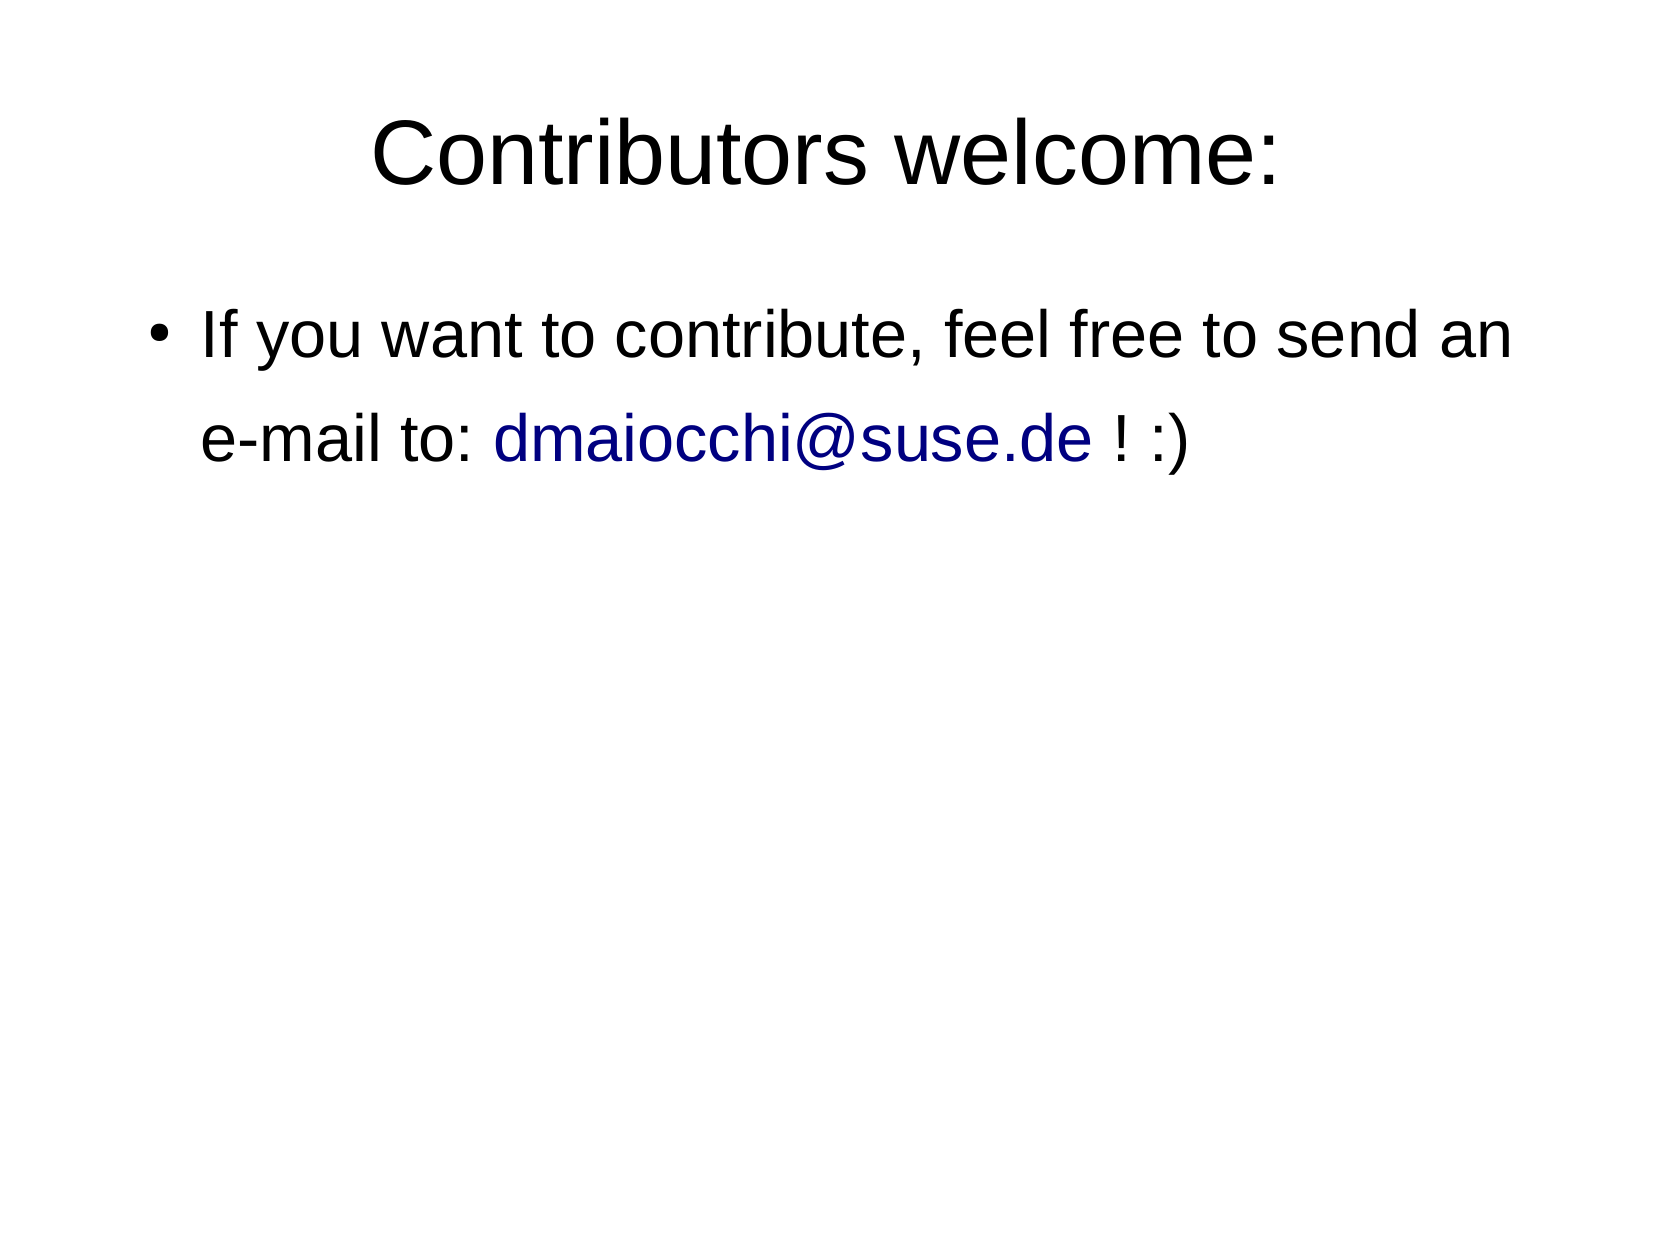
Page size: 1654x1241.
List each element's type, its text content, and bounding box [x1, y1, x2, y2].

list If you want to contribute, feel free to send an e-mail to: dmaiocchi@suse.de ! :) [129, 296, 1619, 1016]
title Contributors welcome: [82, 49, 1571, 257]
